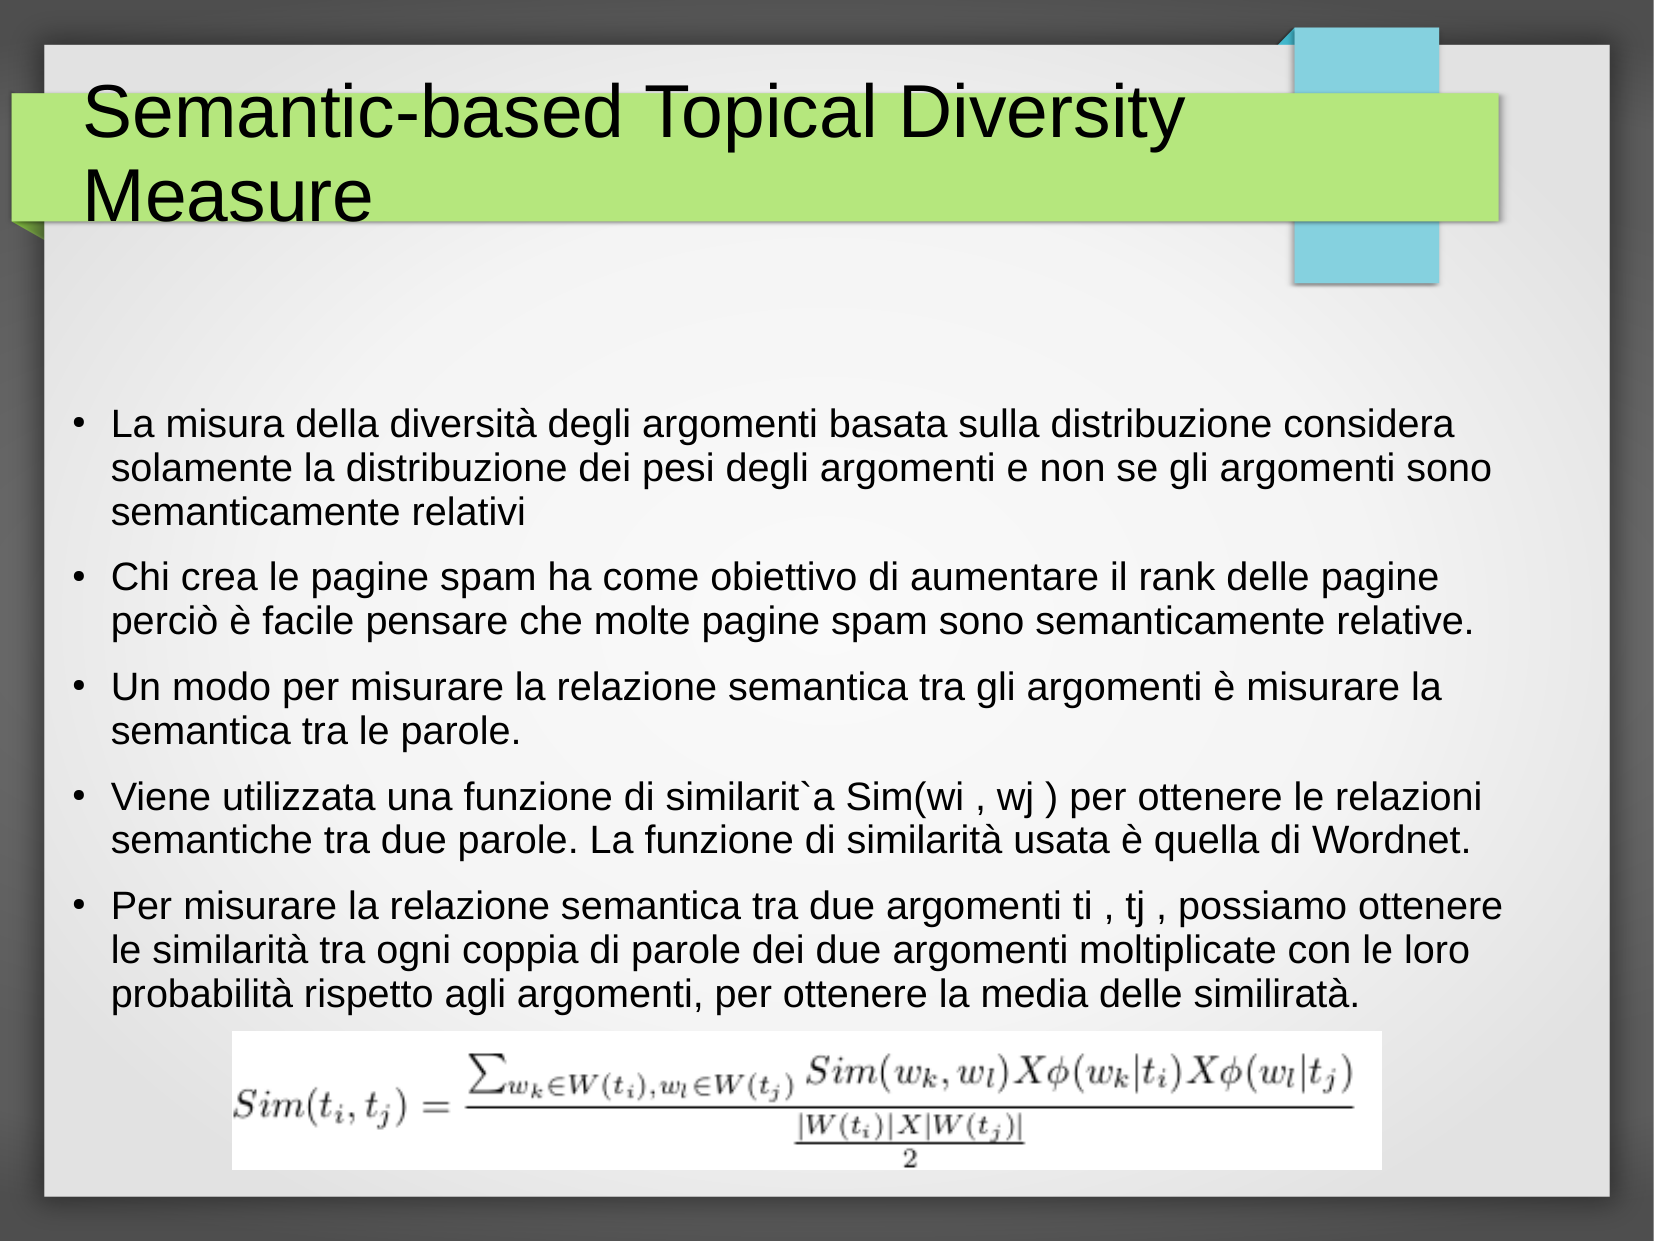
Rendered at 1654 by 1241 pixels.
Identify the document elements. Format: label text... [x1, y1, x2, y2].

picture [0, 0, 1654, 1241]
list La misura della diversità degli argomenti basata sulla distribuzione considera solamente la distribuzione dei pesi degli argomenti e non se gli argomenti sono semanticamente relativi Chi crea le pagine spam ha come obiettivo di aumentare il rank delle pagine perciò è facile pensare che molte pagine spam sono semanticamente relative. Un modo per misurare la relazione semantica tra gli argomenti è misurare la semantica tra le parole. Viene utilizzata una funzione di similarit`a Sim(wi , wj ) per ottenere le relazioni semantiche tra due parole. La funzione di similarità usata è quella di Wordnet. Per misurare la relazione semantica tra due argomenti ti , tj , possiamo ottenere le similarità tra ogni coppia di parole dei due argomenti moltiplicate con le loro probabilità rispetto agli argomenti, per ottenere la media delle similiratà. [59, 401, 1536, 1052]
title Semantic-based Topical Diversity Measure [82, 69, 1264, 238]
